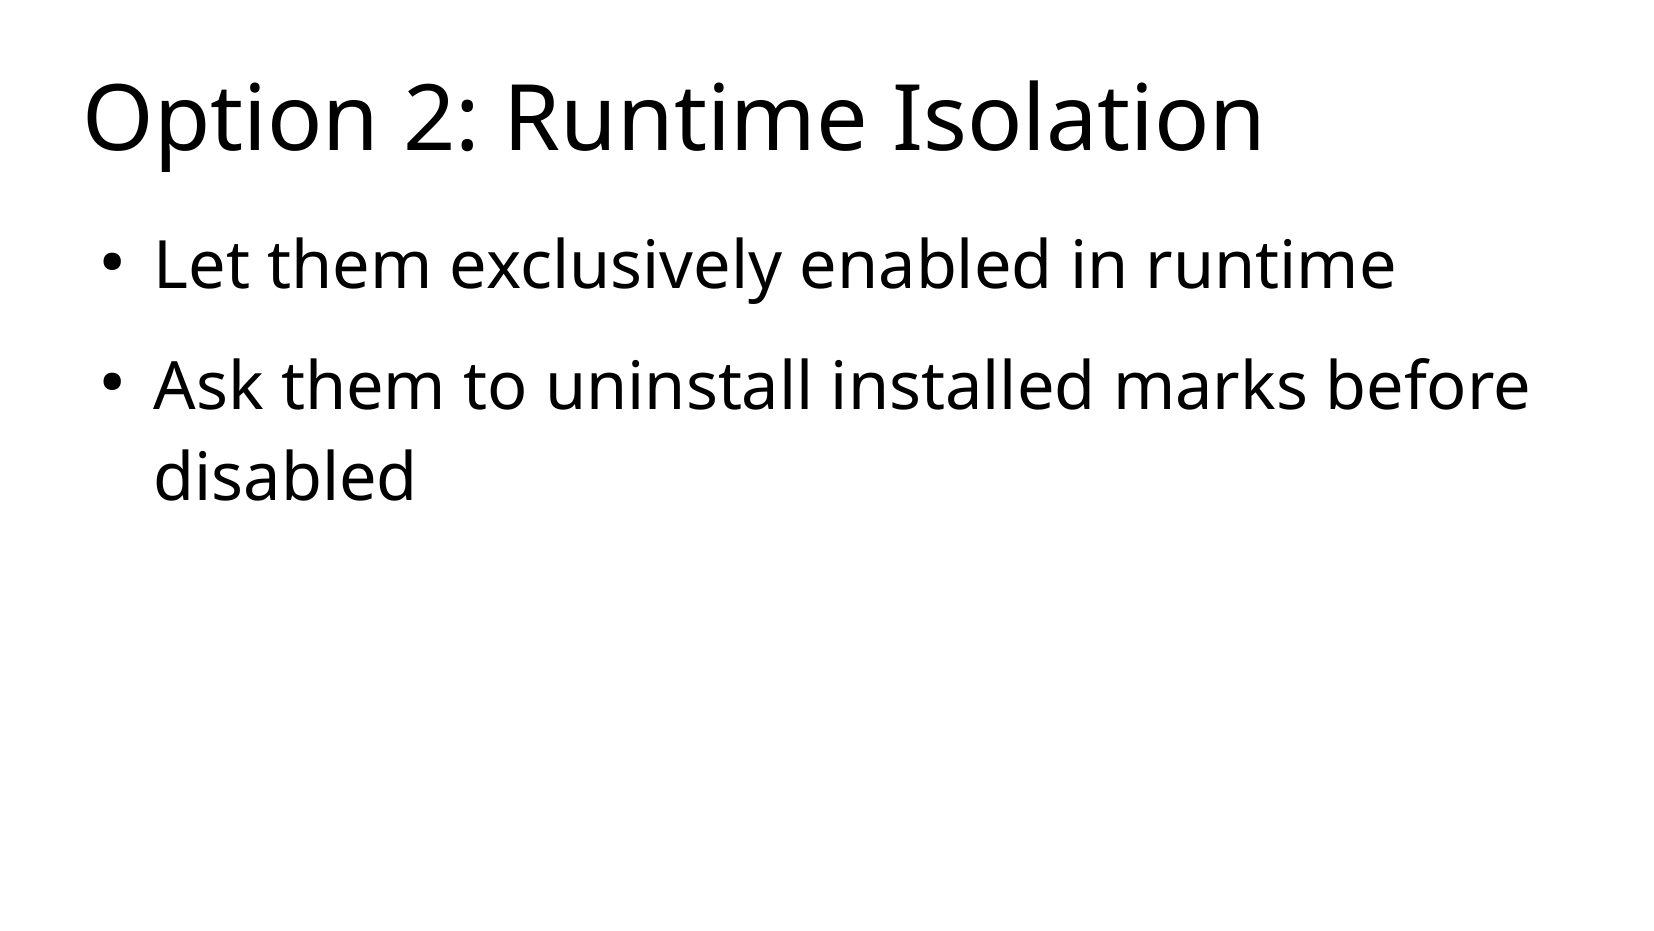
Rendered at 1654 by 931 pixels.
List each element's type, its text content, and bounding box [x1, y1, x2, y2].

title Option 2: Runtime Isolation [82, 37, 1571, 193]
list Let them exclusively enabled in runtime Ask them to uninstall installed marks before disabled [82, 217, 1571, 758]
